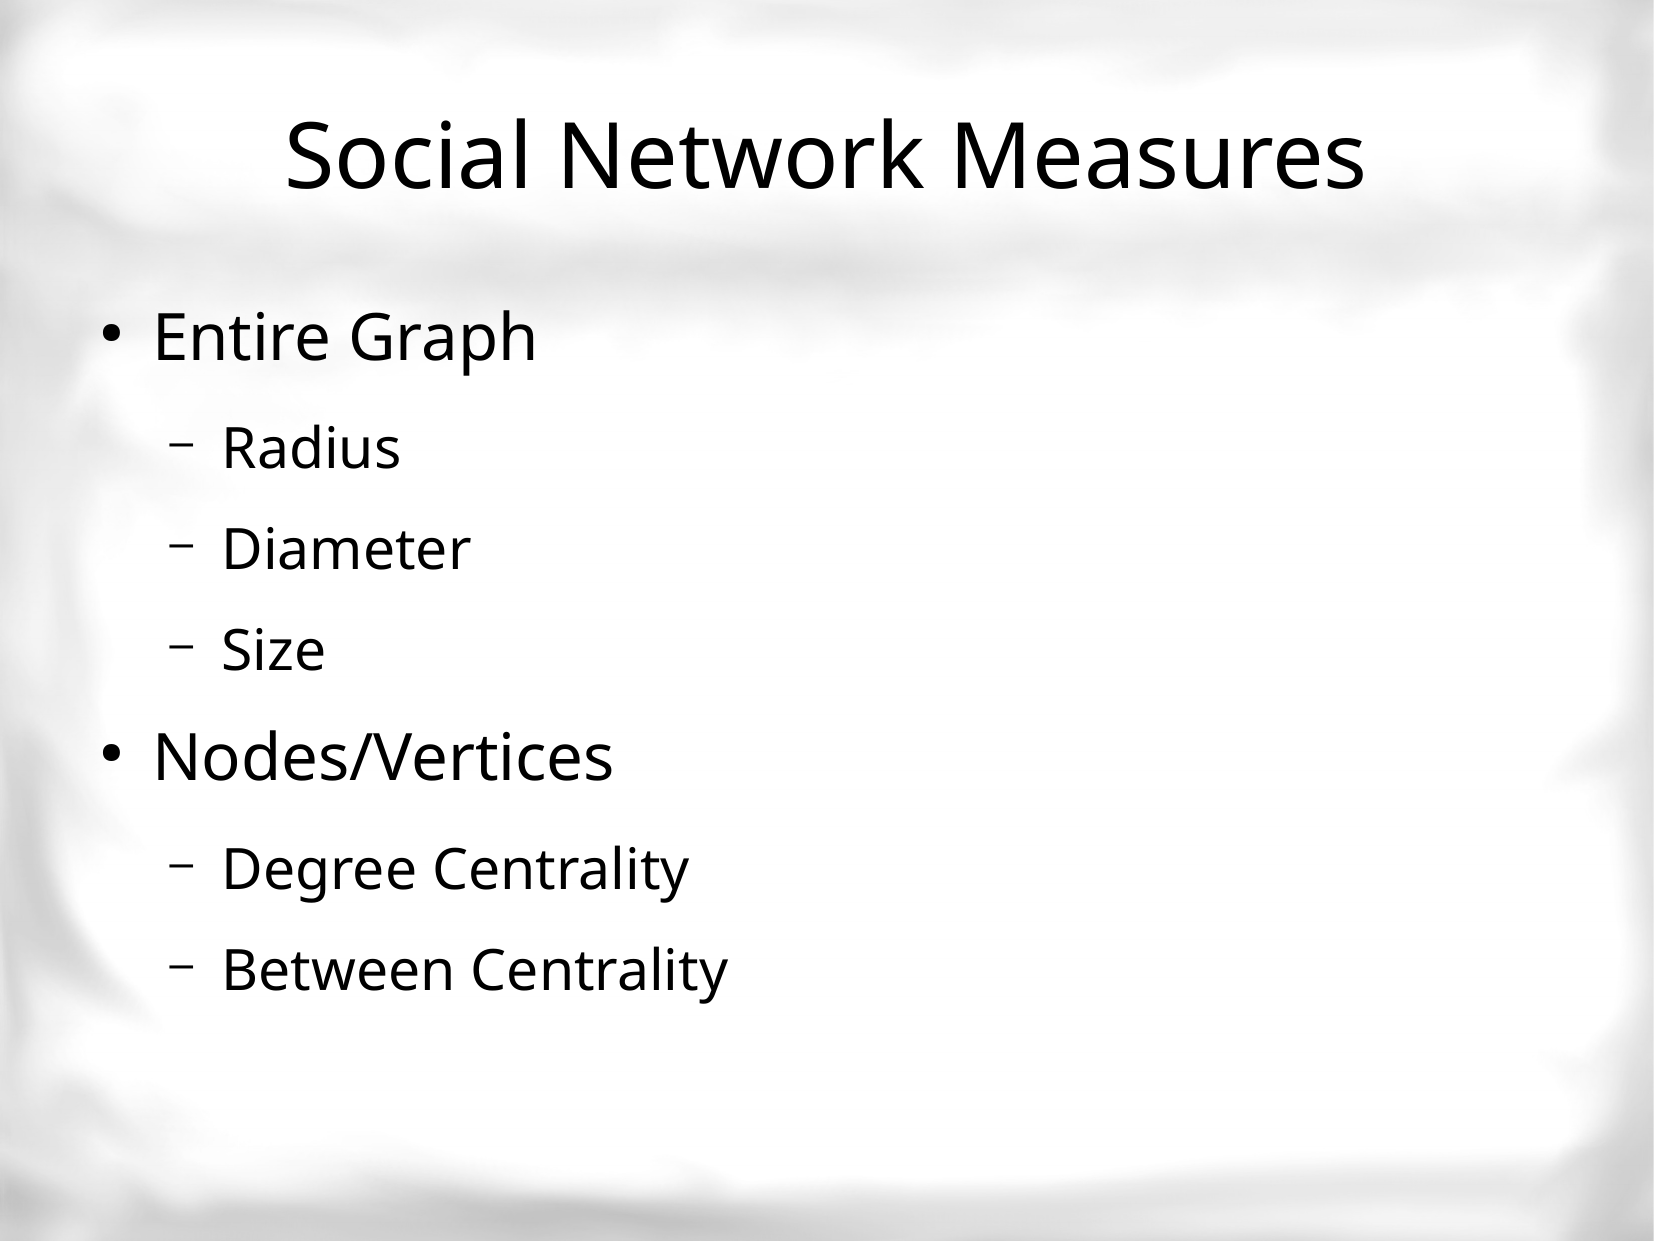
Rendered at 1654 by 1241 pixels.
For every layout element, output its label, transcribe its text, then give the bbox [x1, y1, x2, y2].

picture [0, 0, 1654, 1241]
list Entire Graph Radius Diameter Size Nodes/Vertices Degree Centrality Between Centrality [82, 290, 1538, 1010]
title Social Network Measures [82, 49, 1571, 257]
